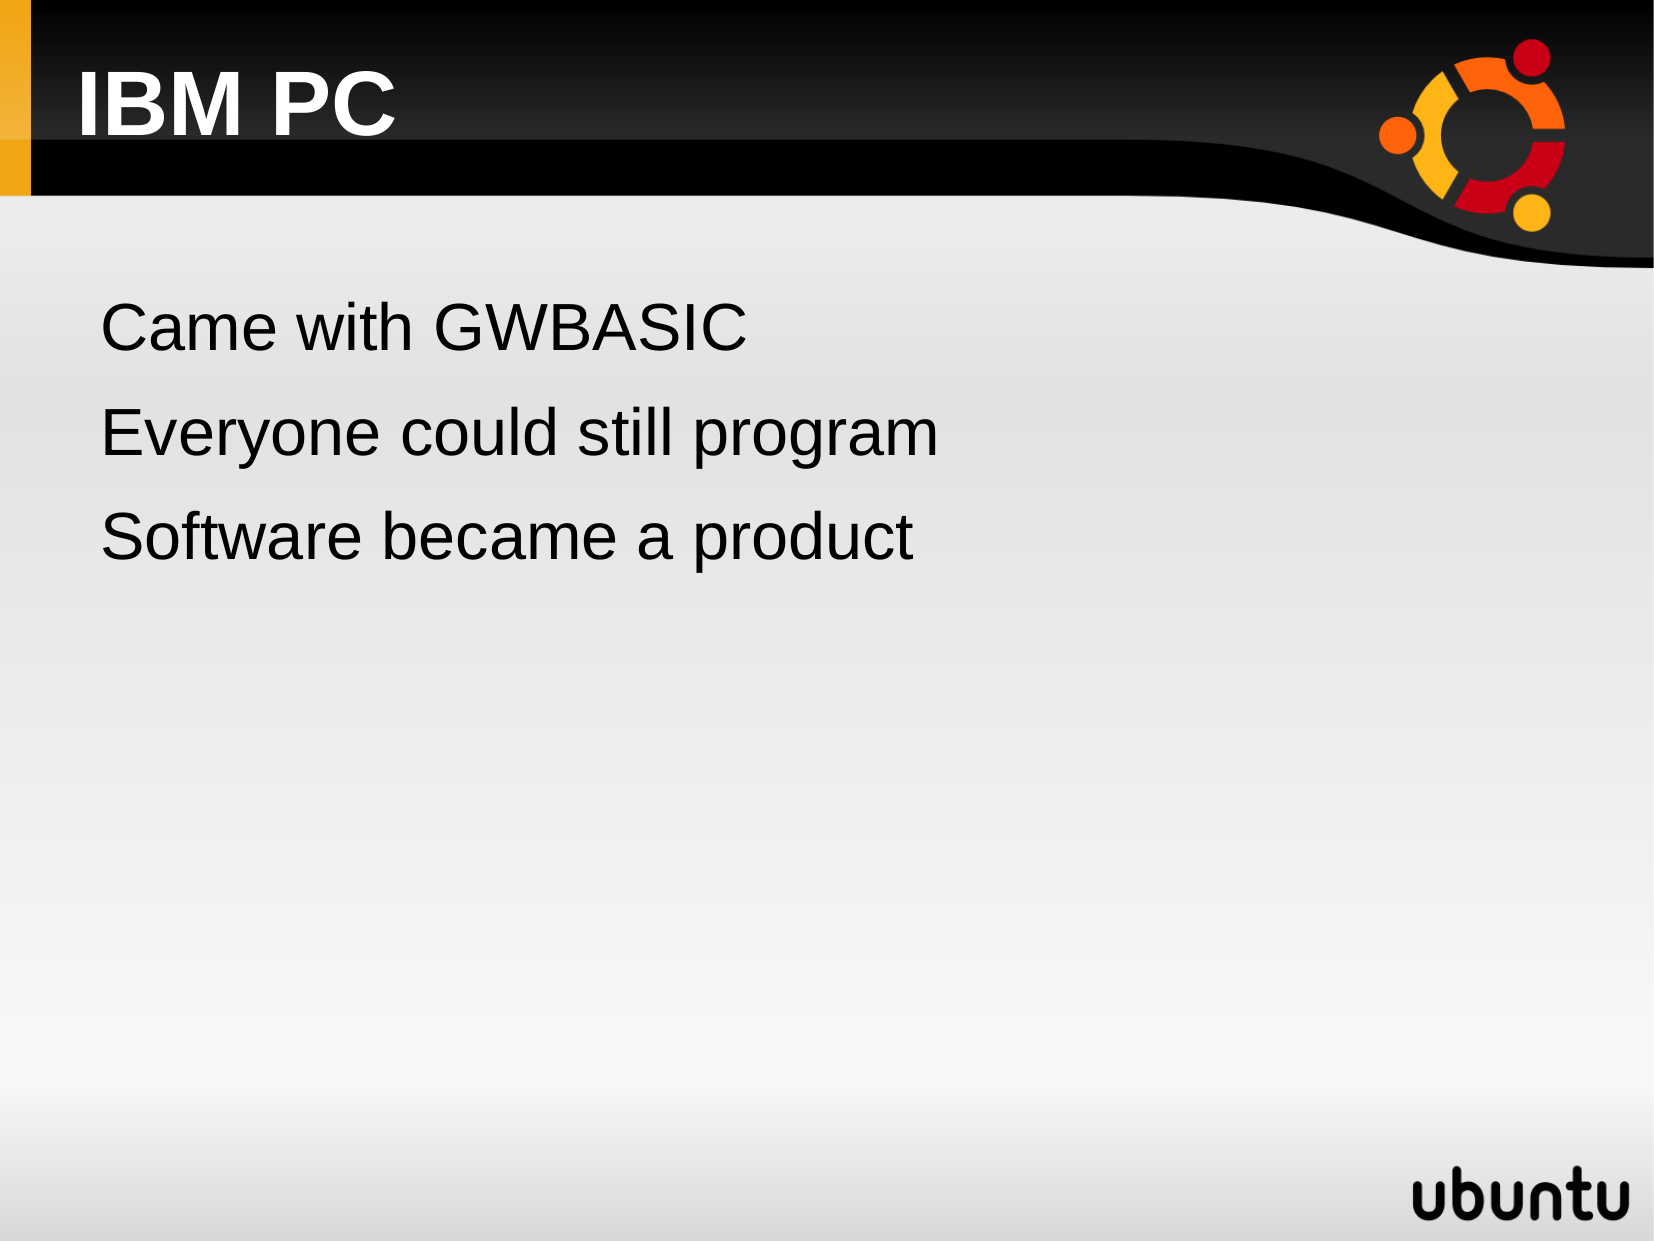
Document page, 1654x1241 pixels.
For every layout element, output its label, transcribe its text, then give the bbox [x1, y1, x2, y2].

list Came with GWBASIC Everyone could still program Software became a product [82, 290, 1571, 1109]
title IBM PC [76, 0, 1565, 208]
picture [0, 0, 1654, 1241]
